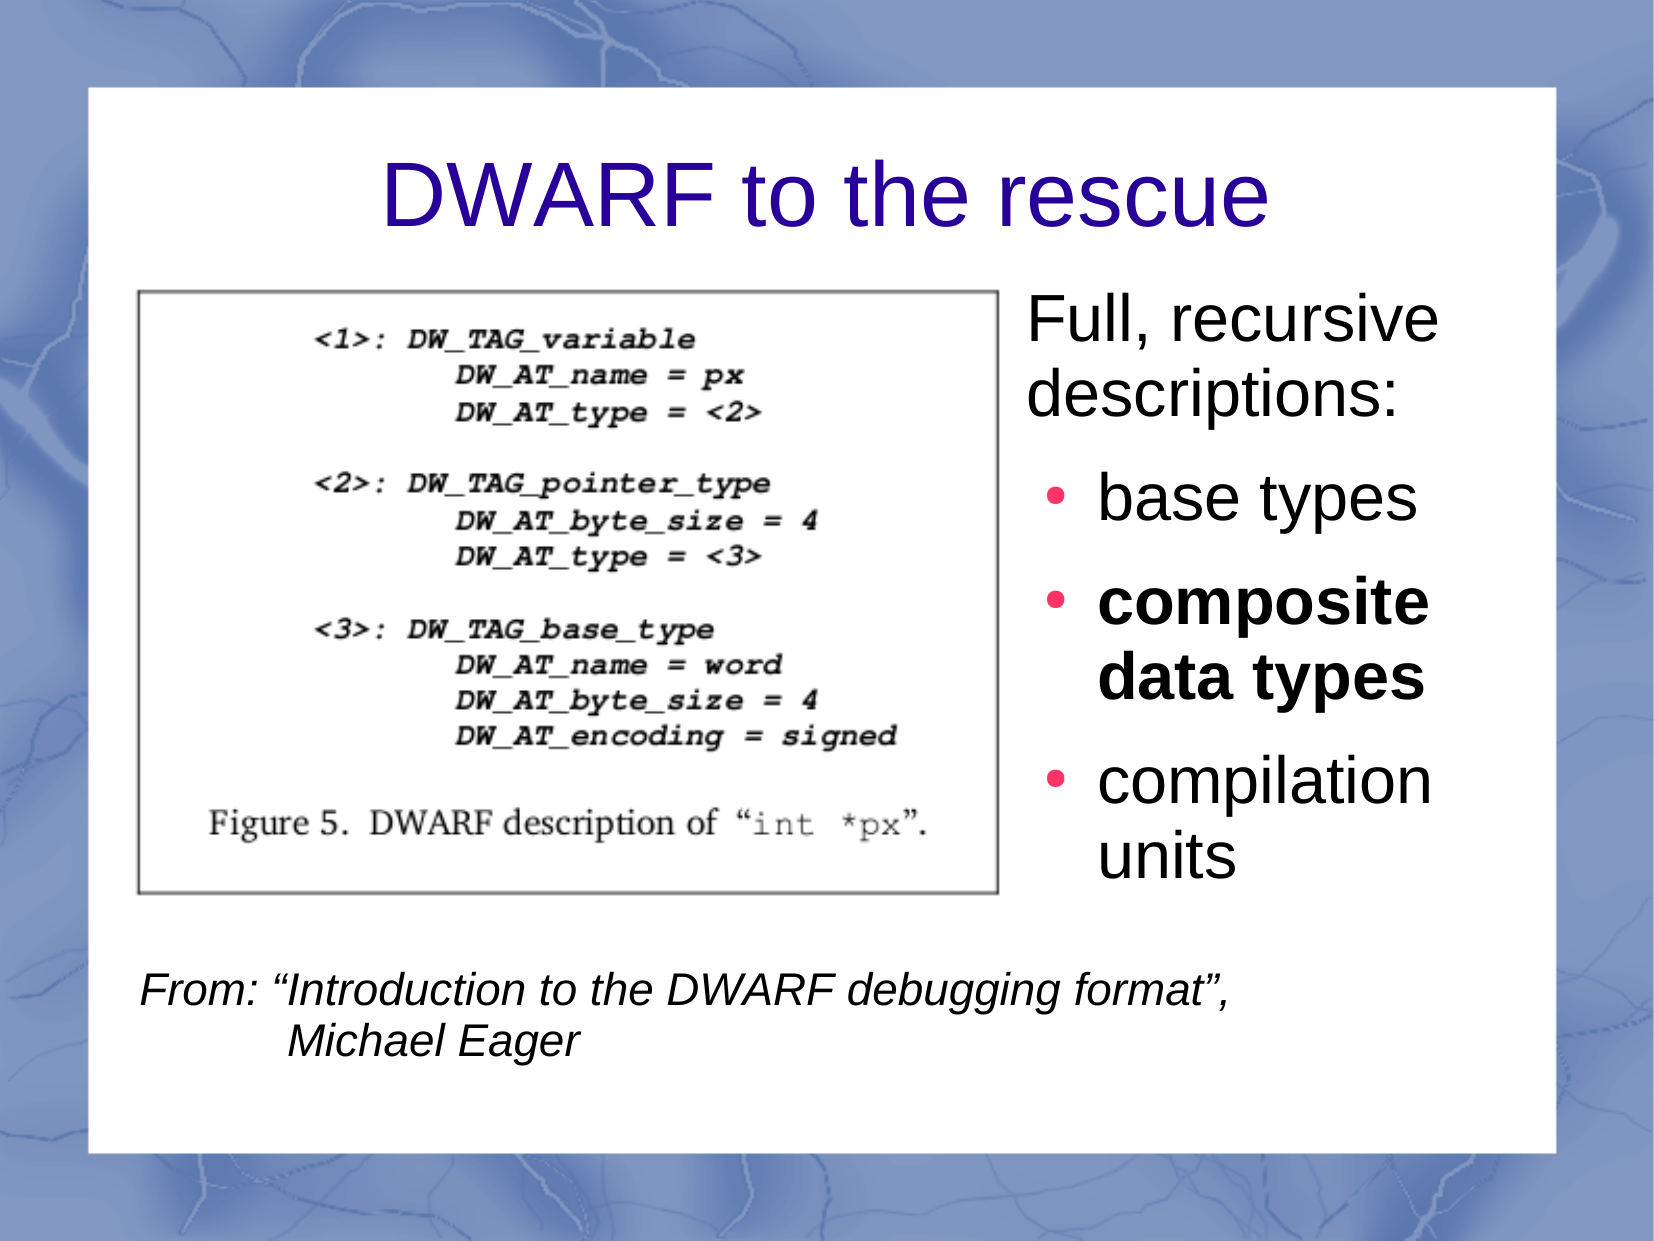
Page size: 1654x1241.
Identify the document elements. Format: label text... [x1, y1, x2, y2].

text_box From: “Introduction to the DWARF debugging format”, Michael Eager [124, 956, 1504, 1074]
title DWARF to the rescue [118, 98, 1536, 291]
list Full, recursive descriptions: base types composite data types compilation units [1026, 280, 1530, 1130]
picture [0, 0, 1654, 1241]
